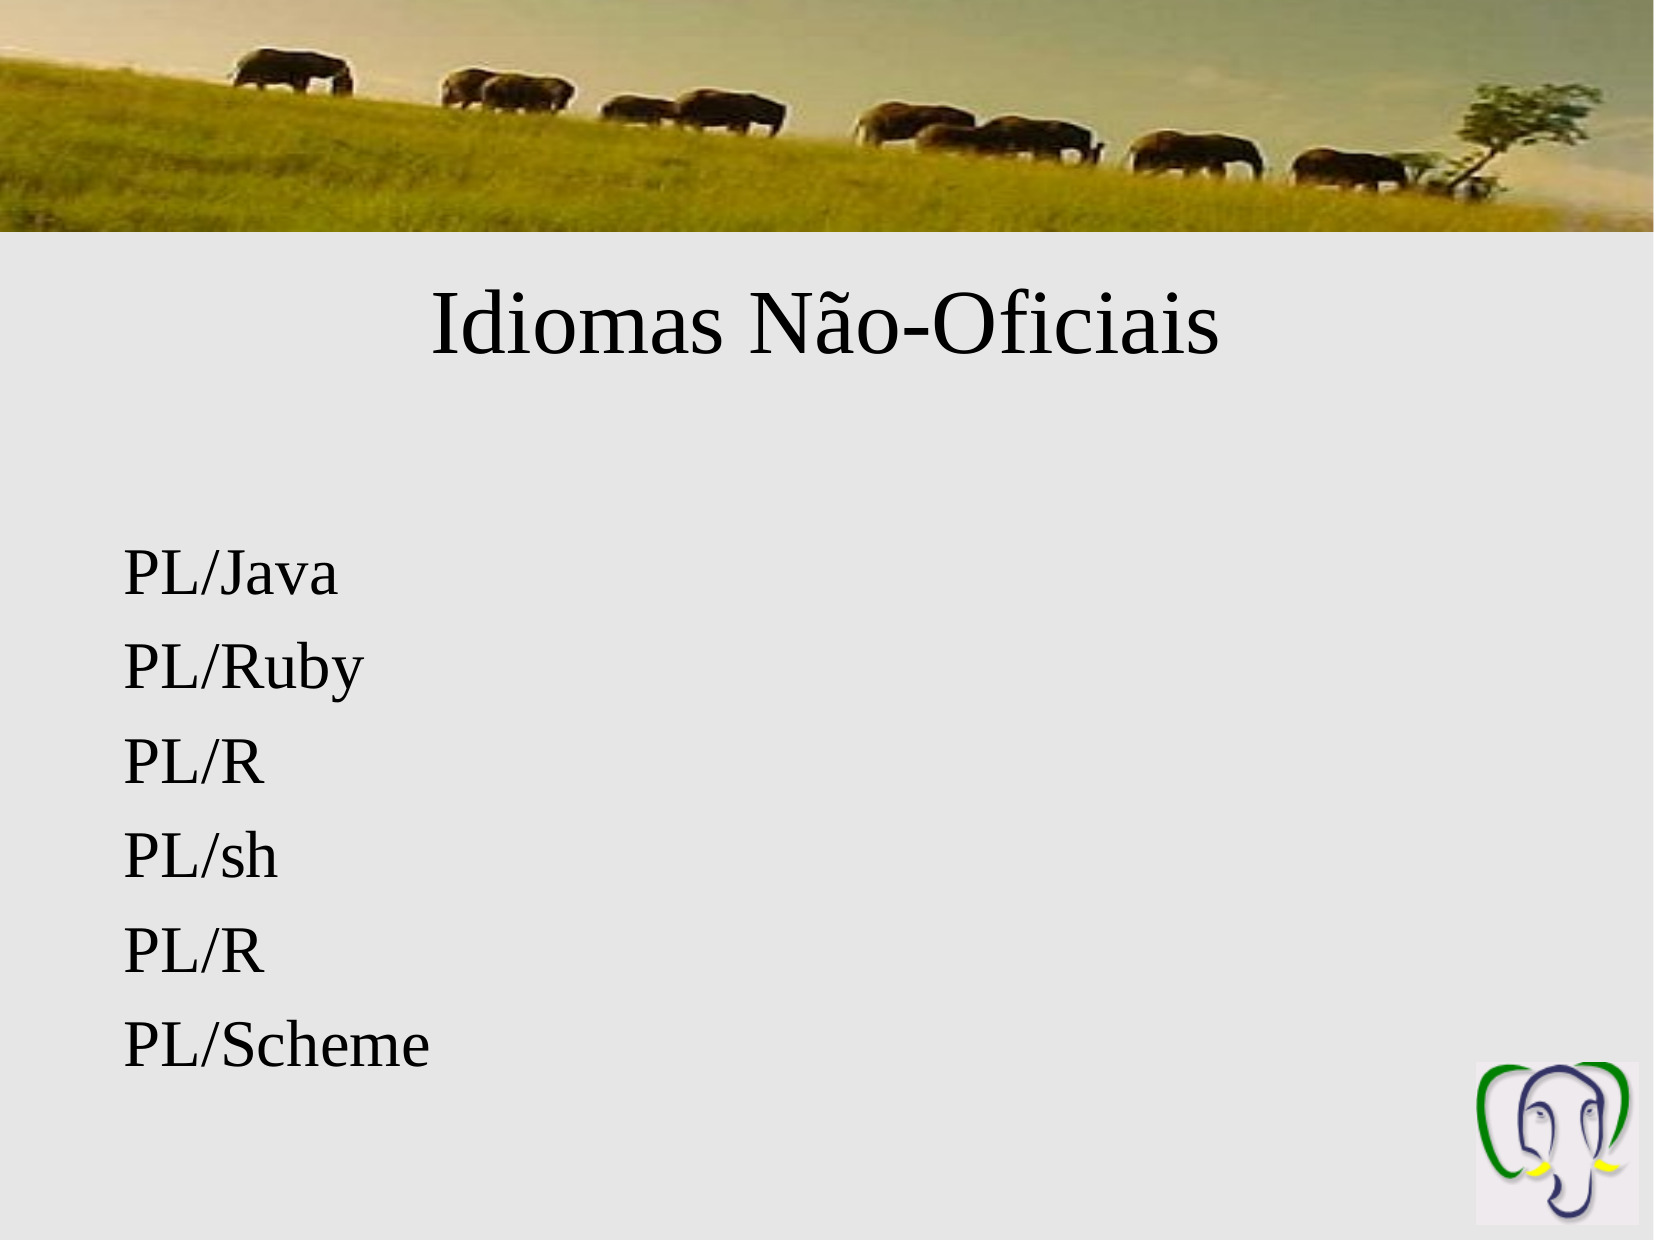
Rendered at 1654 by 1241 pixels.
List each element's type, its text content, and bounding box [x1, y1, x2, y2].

title Idiomas Não-Oficiais [29, 263, 1625, 377]
picture [0, 0, 1654, 232]
picture [1476, 1062, 1639, 1225]
list PL/Java PL/Ruby PL/R PL/sh PL/R PL/Scheme [124, 531, 1530, 1101]
